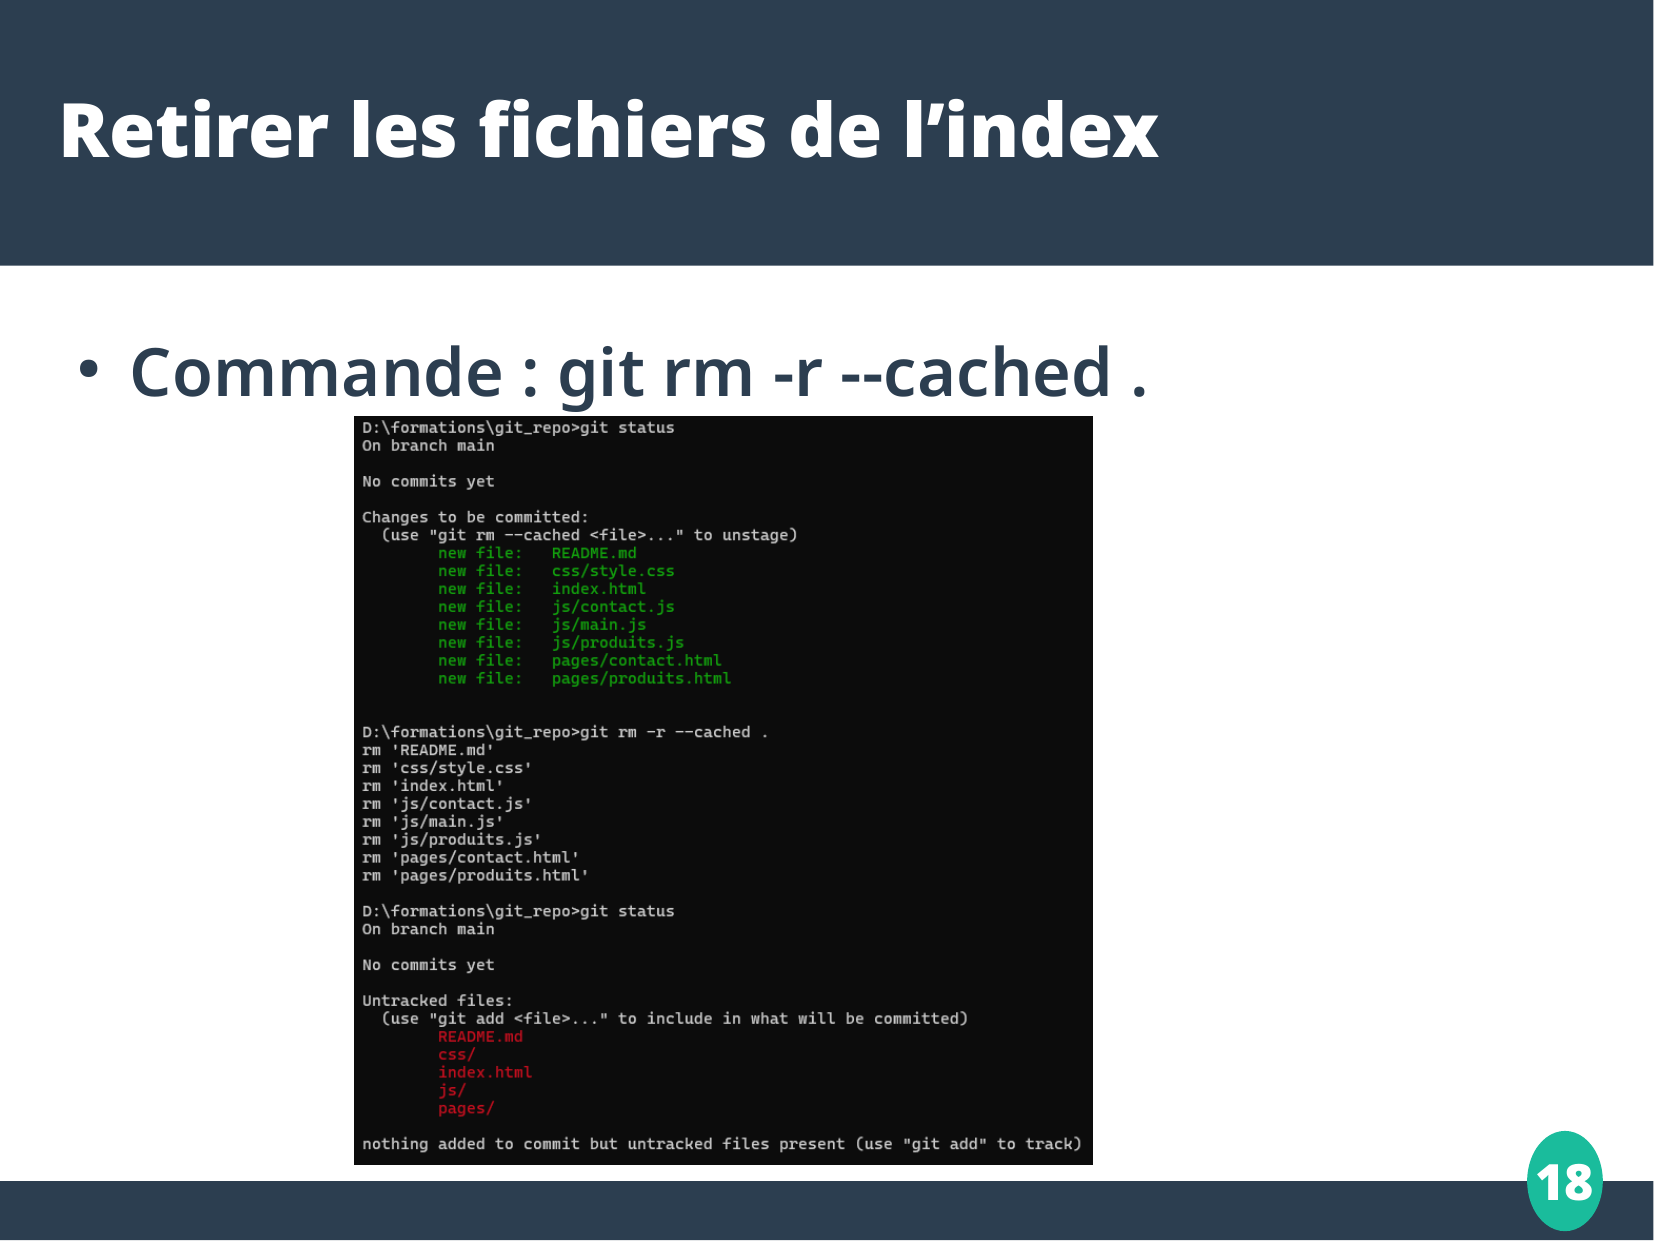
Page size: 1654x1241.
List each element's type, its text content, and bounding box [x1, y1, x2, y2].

list Commande : git rm -r --cached . [59, 324, 1595, 443]
title Retirer les fichiers de l’index [59, 49, 1595, 207]
picture [354, 416, 1093, 1165]
